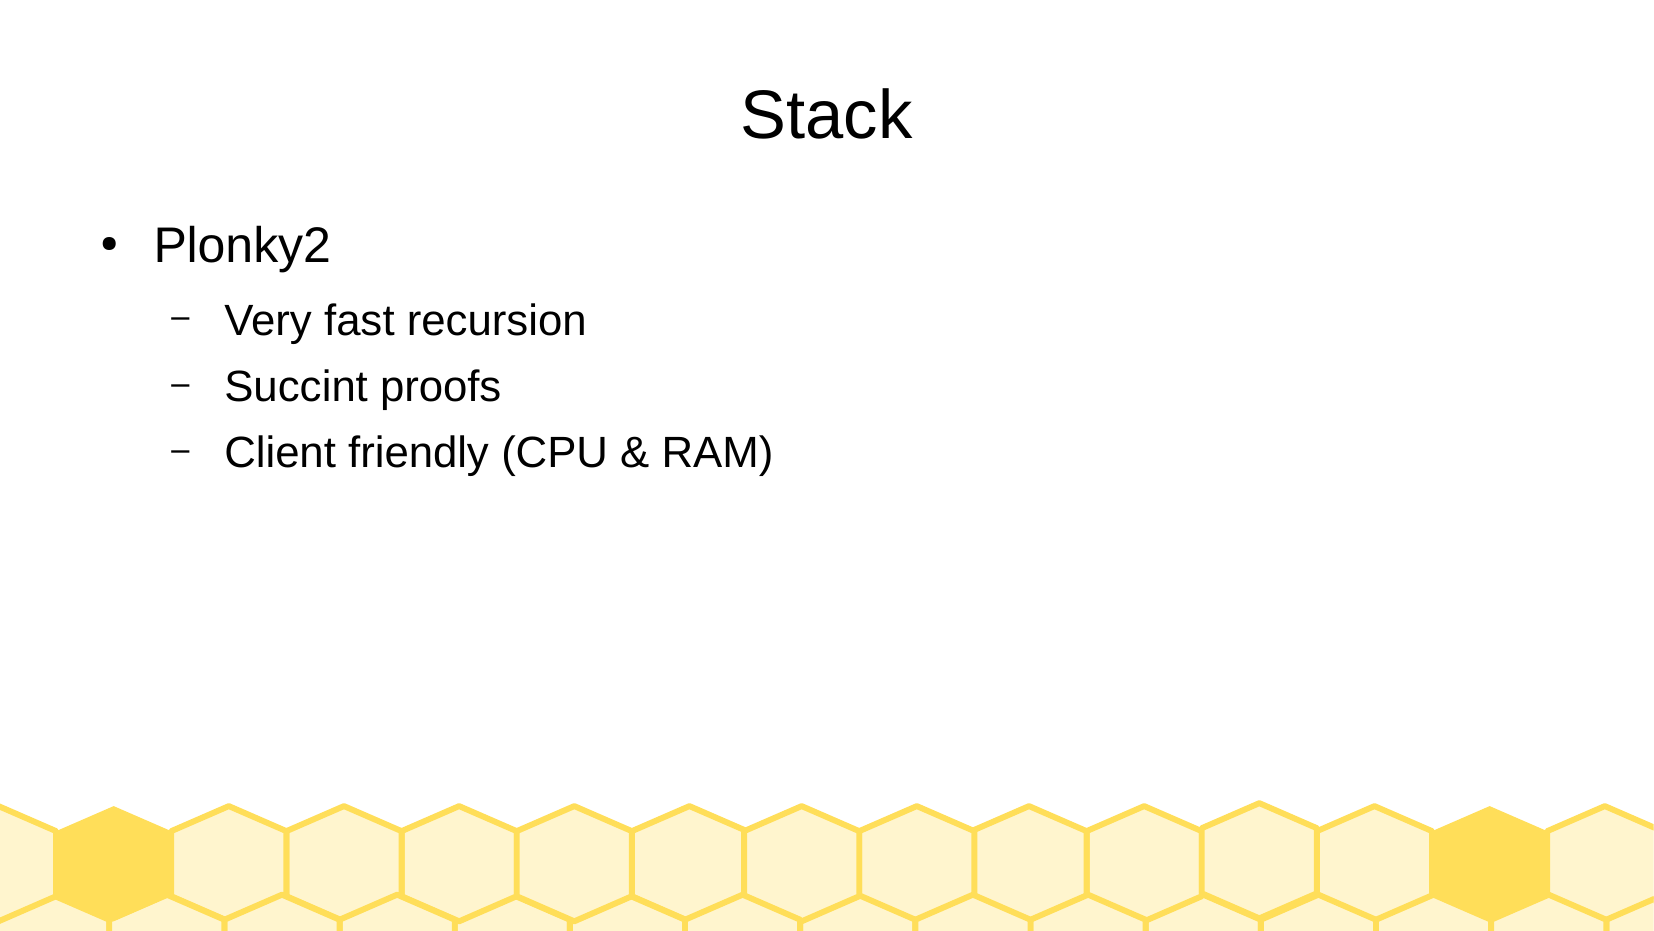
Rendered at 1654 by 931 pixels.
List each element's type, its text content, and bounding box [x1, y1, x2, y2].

list Plonky2 Very fast recursion Succint proofs Client friendly (CPU & RAM) [82, 217, 1571, 758]
title Stack [82, 37, 1571, 193]
